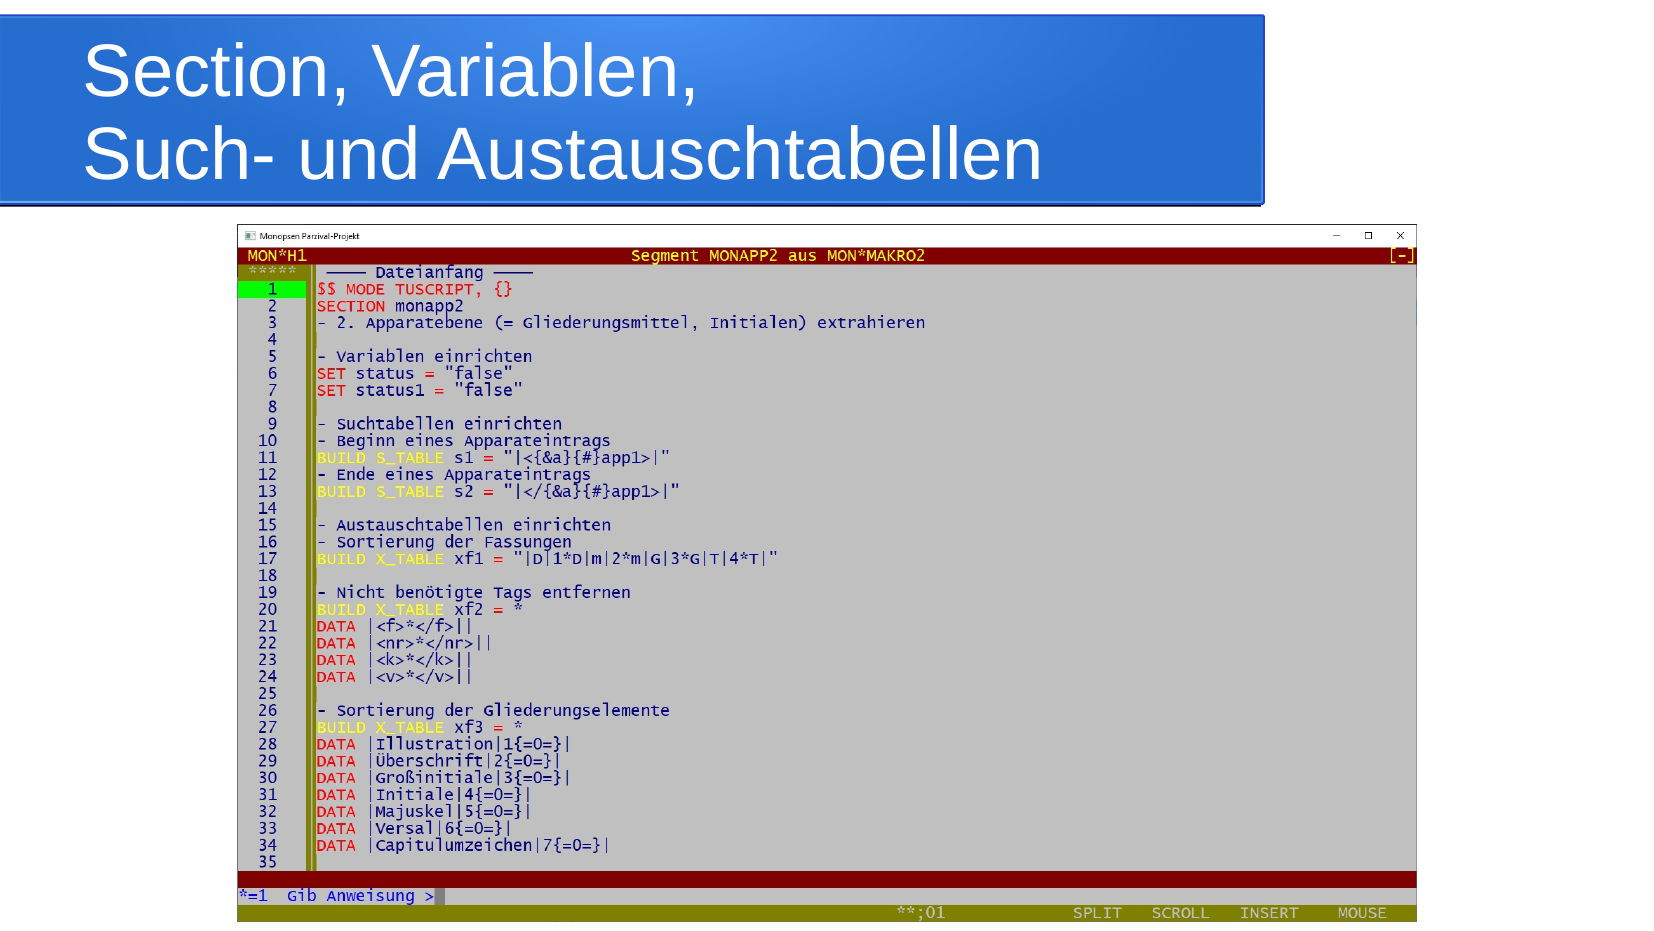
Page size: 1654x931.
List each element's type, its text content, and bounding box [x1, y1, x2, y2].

title Section, Variablen, Such- und Austauschtabellen [82, 29, 1235, 196]
picture [237, 224, 1417, 922]
